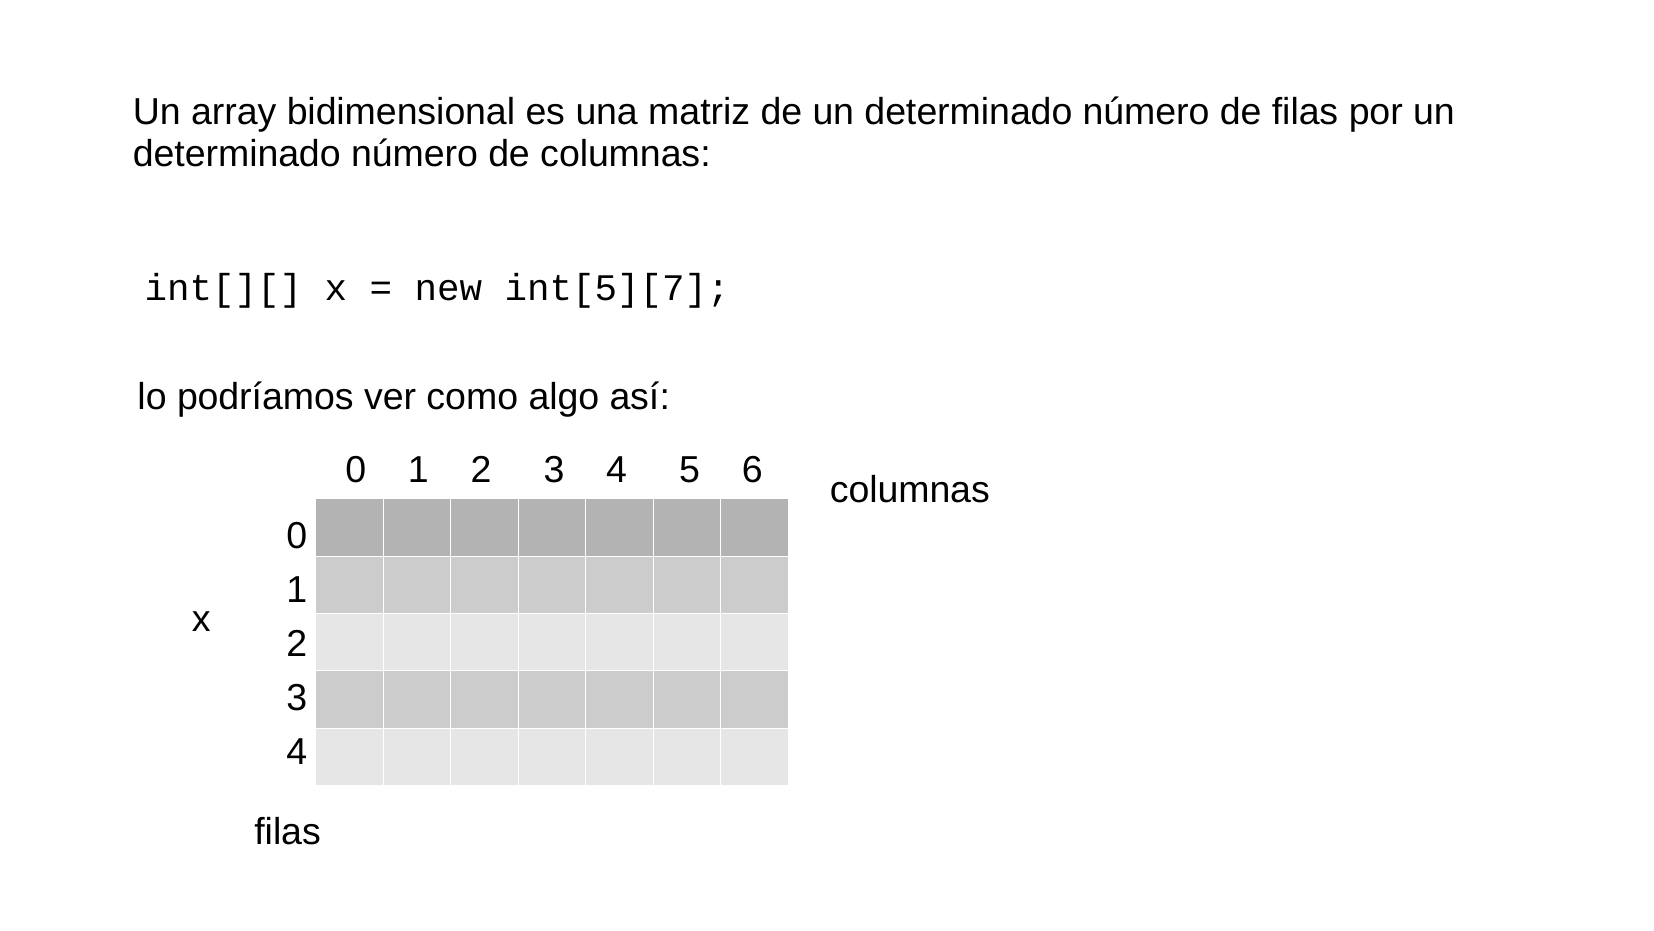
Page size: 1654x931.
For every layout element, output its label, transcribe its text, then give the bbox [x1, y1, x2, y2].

table_cell [451, 729, 518, 785]
table_cell [654, 671, 720, 728]
text_box Un array bidimensional es una matriz de un determinado número de filas por un determinado número de columnas: [118, 82, 1471, 182]
table_cell [654, 614, 720, 670]
table_cell [451, 614, 518, 670]
table_cell [323, 557, 383, 613]
table_header [519, 499, 585, 556]
table_header [384, 499, 450, 556]
table_cell [323, 671, 383, 728]
table_cell [721, 614, 788, 670]
table_cell [586, 729, 653, 785]
table_cell [654, 729, 720, 785]
table_cell [451, 557, 518, 613]
table_cell [586, 671, 653, 728]
table_cell [519, 671, 585, 728]
table_header [316, 499, 383, 556]
table_cell [384, 557, 450, 613]
table_cell [721, 729, 788, 785]
table_header [451, 499, 518, 556]
table_cell [384, 614, 450, 670]
table_header [721, 499, 788, 556]
text_box filas [239, 803, 336, 860]
text_box lo podríamos ver como algo así: [122, 368, 686, 426]
text_box 0 1 2 3 4 5 6 [330, 441, 779, 499]
table_header [654, 499, 720, 556]
table_cell [586, 614, 653, 670]
table_cell [721, 671, 788, 728]
text_box int[][] x = new int[5][7]; [129, 262, 745, 320]
table_cell [451, 671, 518, 728]
text_box columnas [814, 460, 1005, 518]
table_cell [586, 557, 653, 613]
table_cell [323, 614, 383, 670]
table_cell [519, 729, 585, 785]
table_header [586, 499, 653, 556]
table_cell [519, 614, 585, 670]
table_cell [654, 557, 720, 613]
text_box x [177, 590, 226, 648]
table_cell [519, 557, 585, 613]
table_cell [384, 671, 450, 728]
table_cell [721, 557, 788, 613]
text_box 0 1 2 3 4 [271, 507, 323, 780]
table_cell [316, 729, 383, 785]
table_cell [384, 729, 450, 785]
